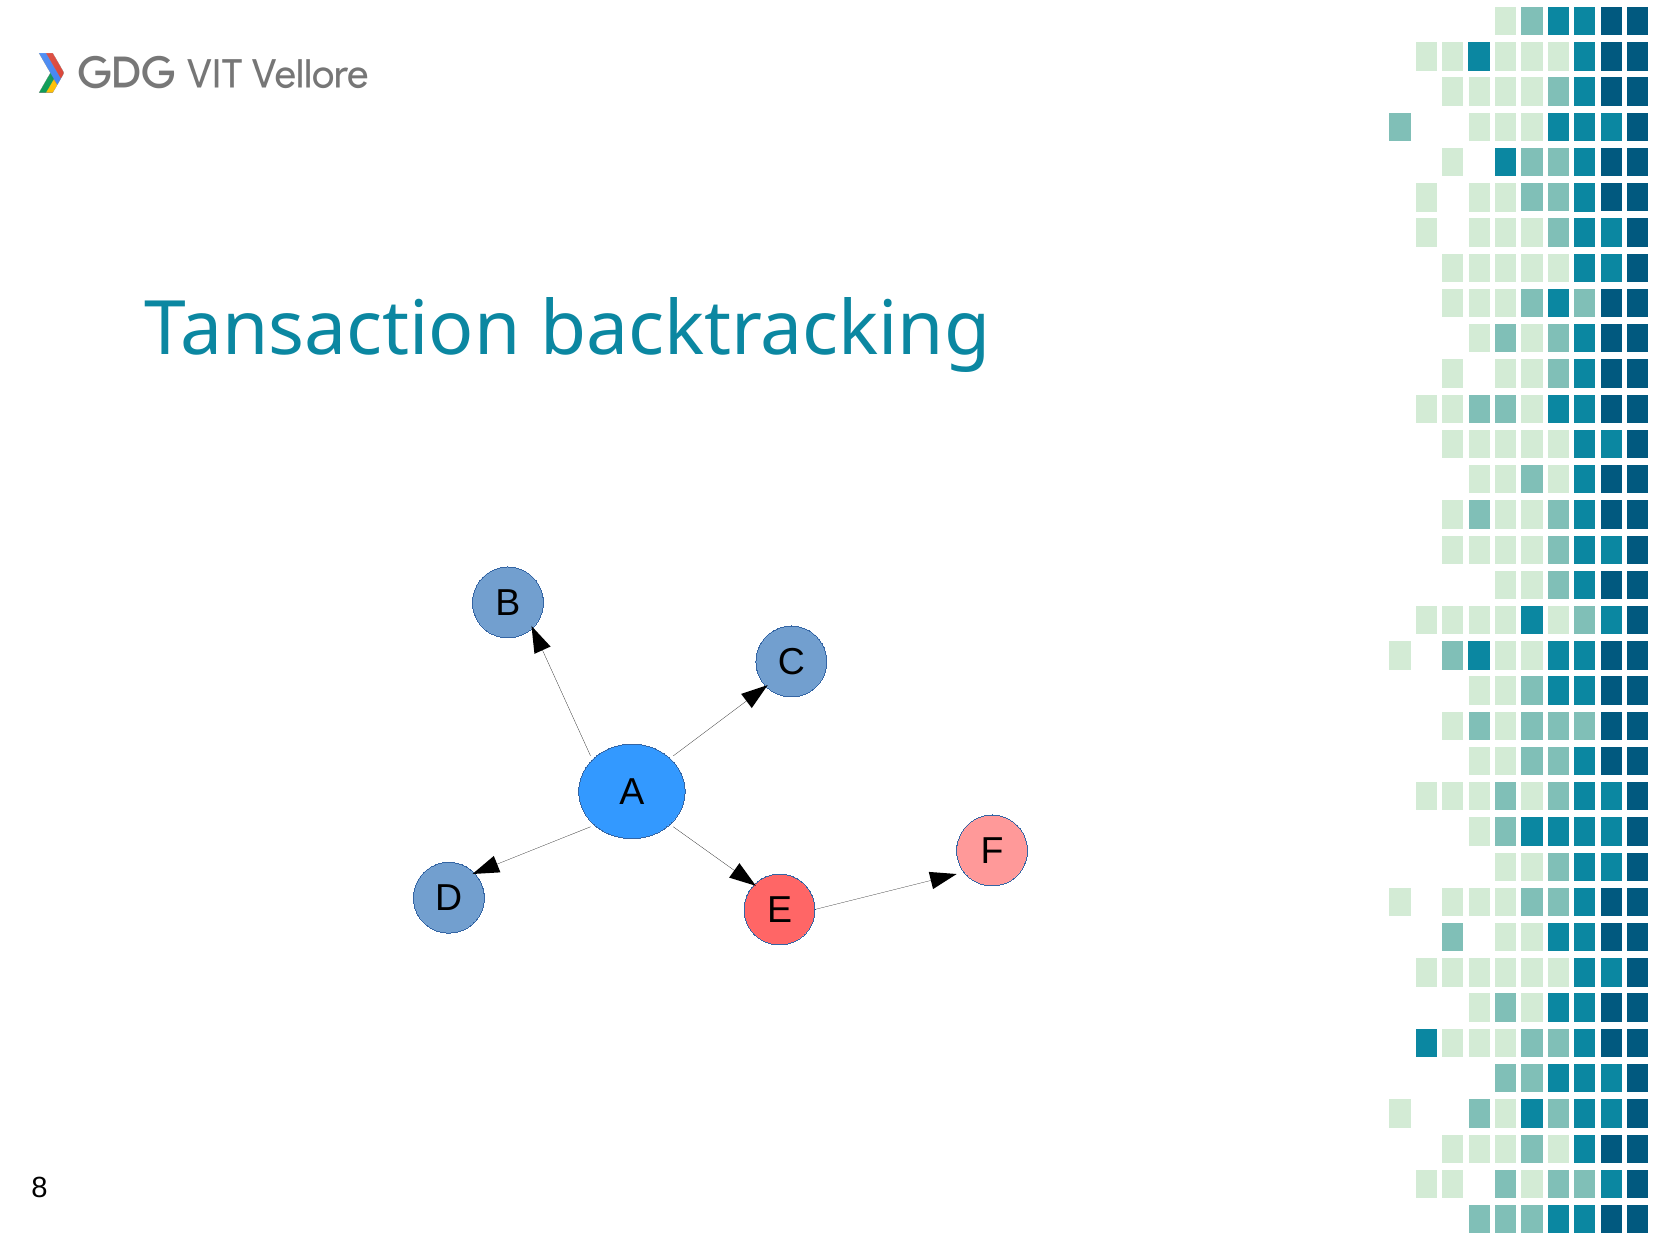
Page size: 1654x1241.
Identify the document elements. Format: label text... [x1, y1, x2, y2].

title Tansaction backtracking [129, 178, 1353, 385]
picture [0, 3, 408, 142]
text_box C [755, 625, 827, 697]
text_box B [472, 566, 544, 638]
text_box E [744, 874, 815, 945]
text_box F [956, 814, 1028, 886]
text_box A [578, 744, 686, 839]
text_box D [413, 862, 485, 934]
slide_number <number> [16, 1138, 116, 1233]
